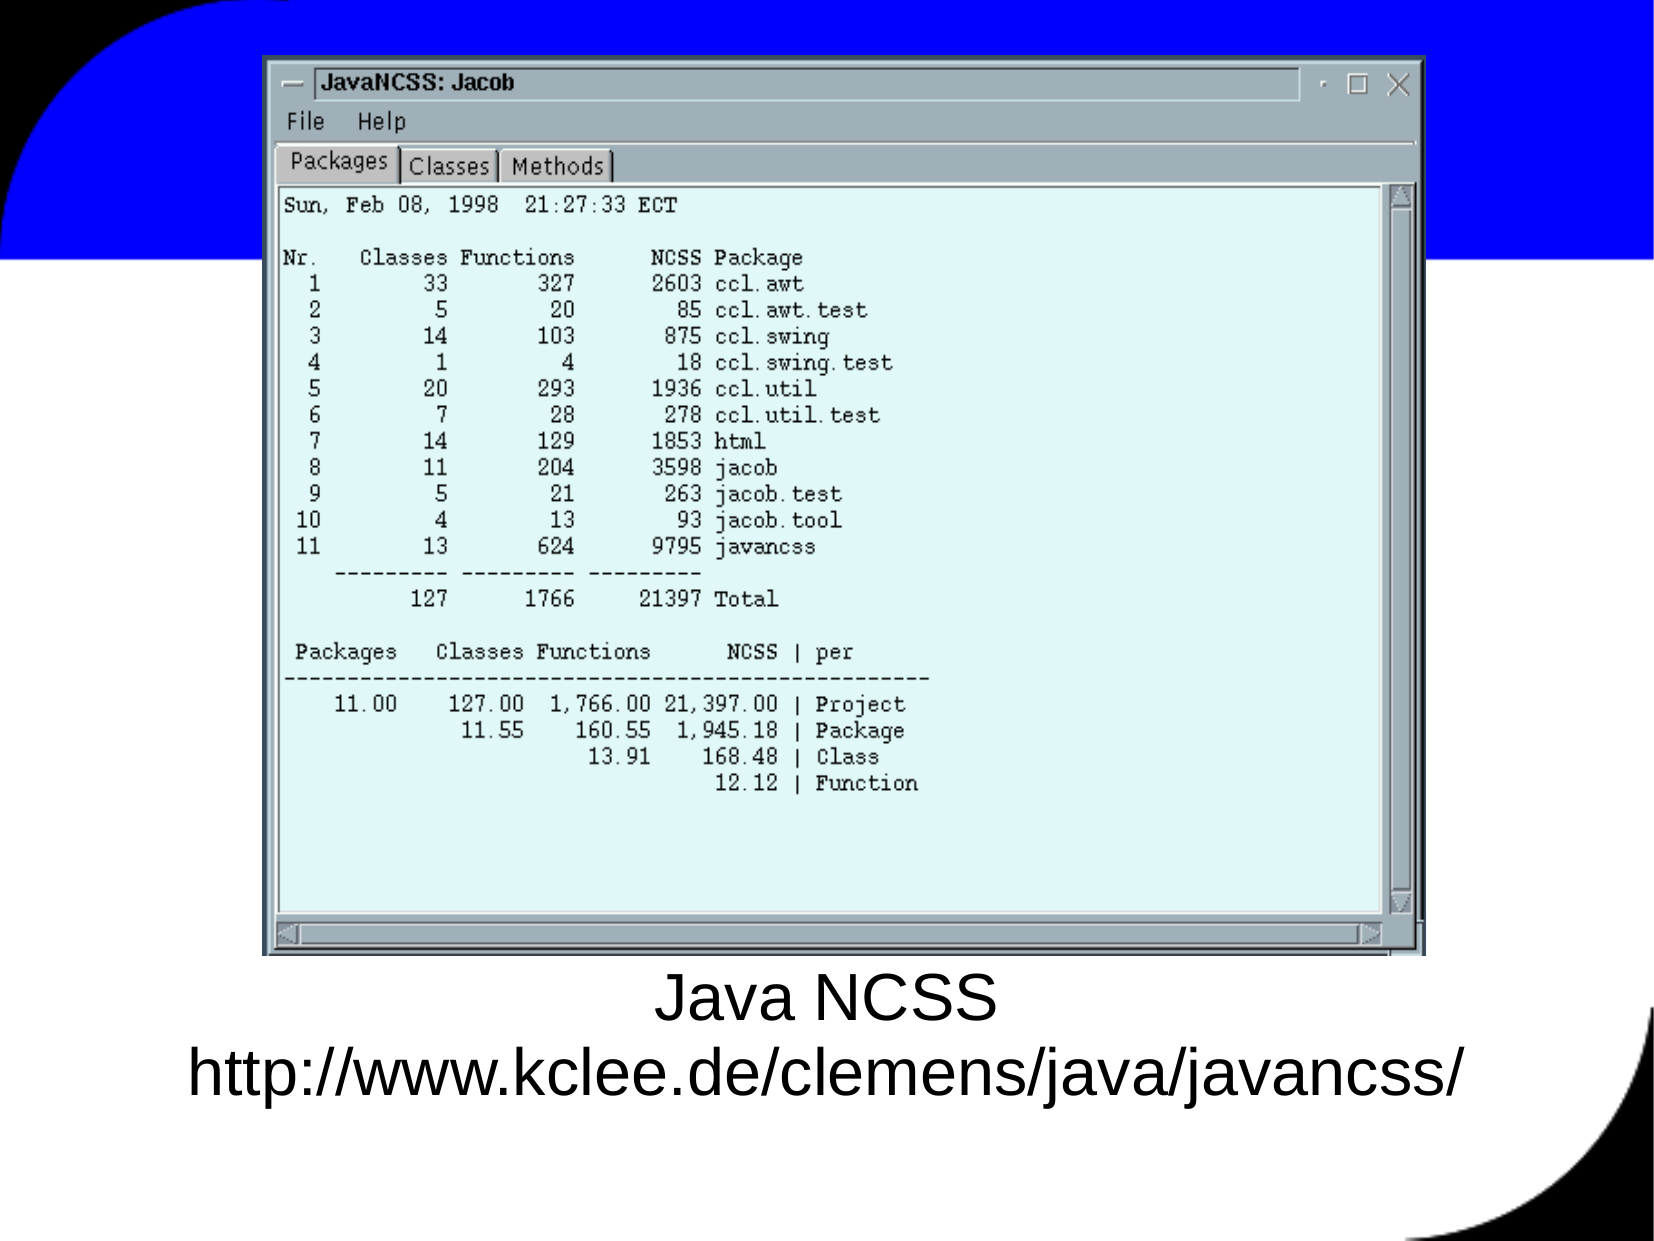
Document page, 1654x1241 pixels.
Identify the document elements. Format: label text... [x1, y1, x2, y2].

subtitle Java NCSS http://www.kclee.de/clemens/java/javancss/ [82, 915, 1571, 1155]
picture [0, 0, 1654, 1241]
